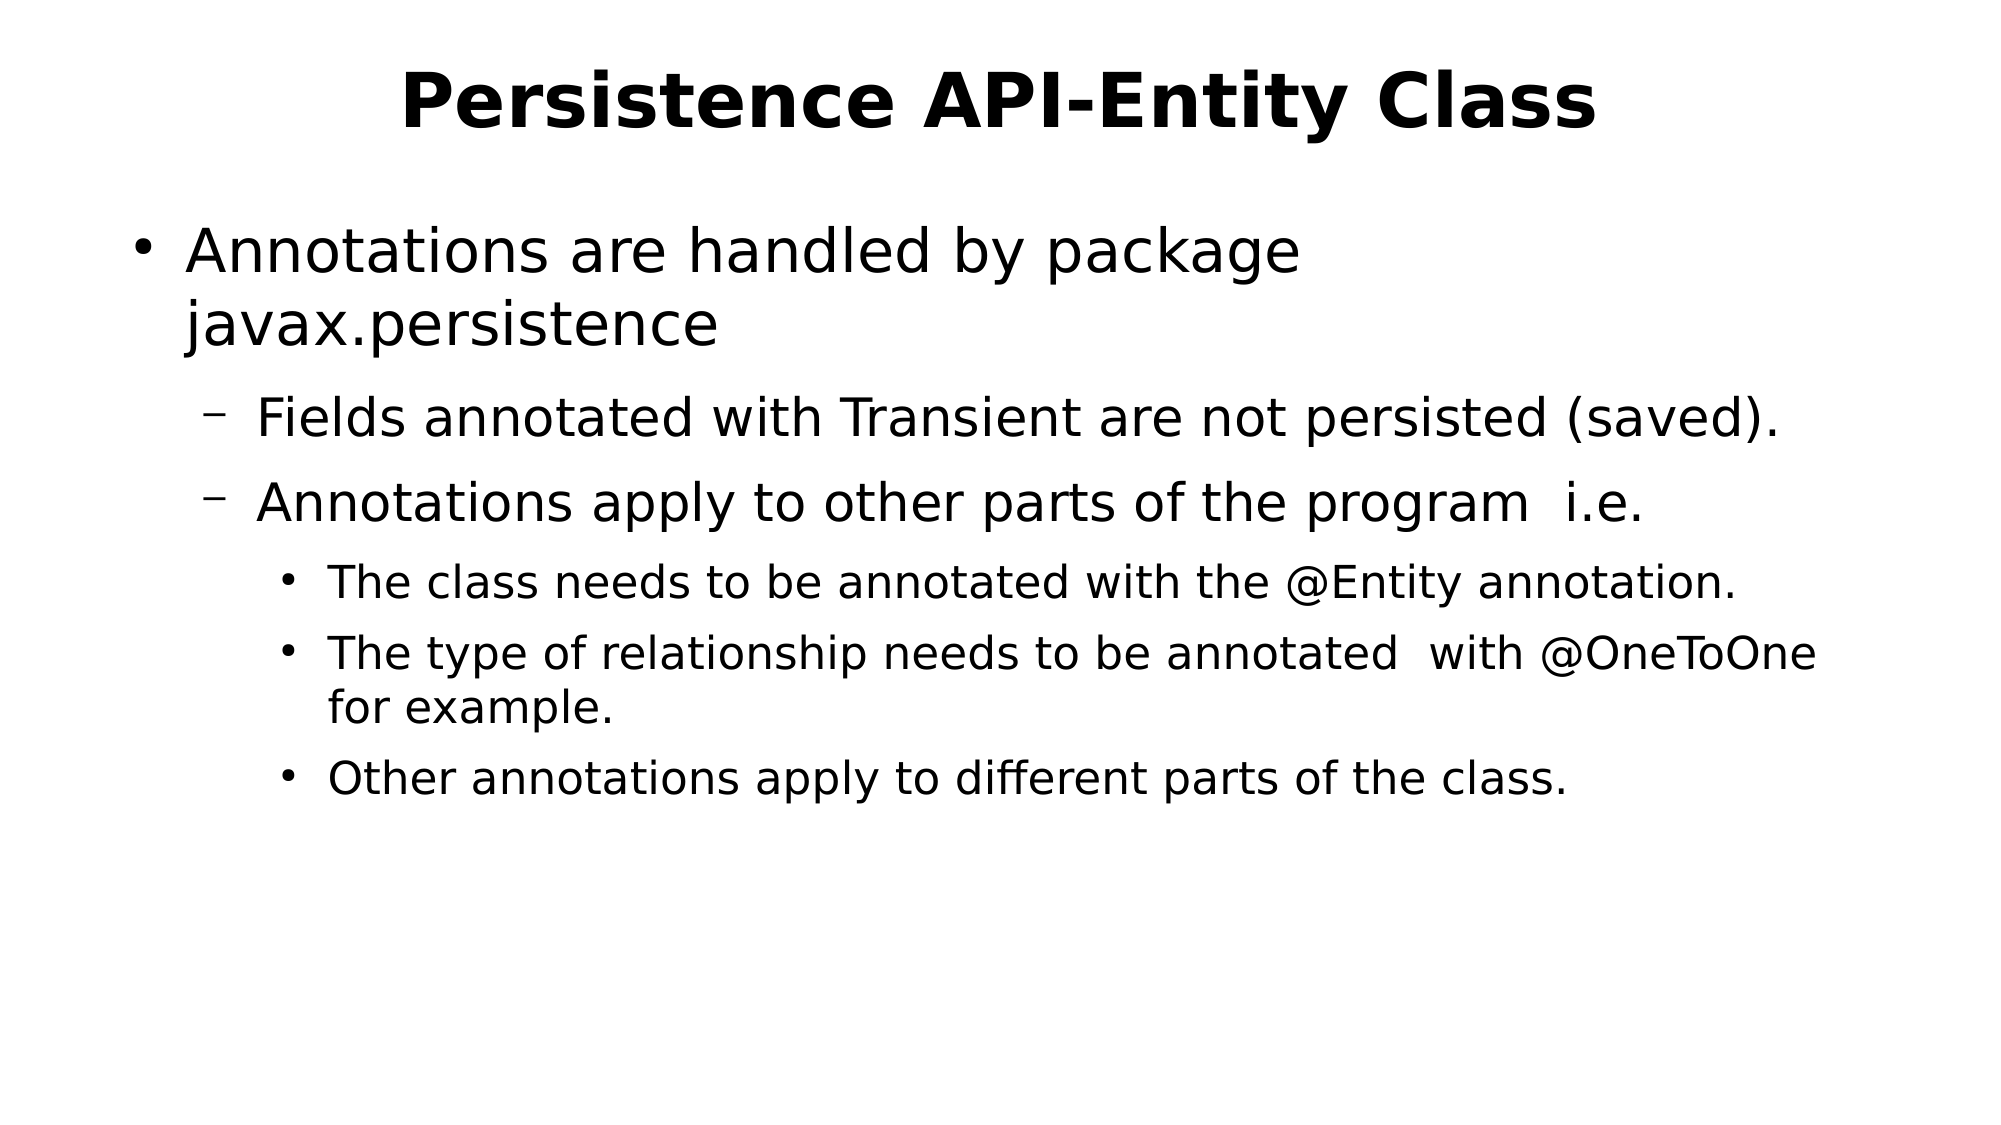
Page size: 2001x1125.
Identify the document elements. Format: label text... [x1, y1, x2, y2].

list Annotations are handled by package javax.persistence Fields annotated with Transient are not persisted (saved). Annotations apply to other parts of the program i.e. The class needs to be annotated with the @Entity annotation. The type of relationship needs to be annotated with @OneToOne for example. Other annotations apply to different parts of the class. [99, 204, 1860, 1075]
title Persistence API-Entity Class [99, 44, 1900, 177]
